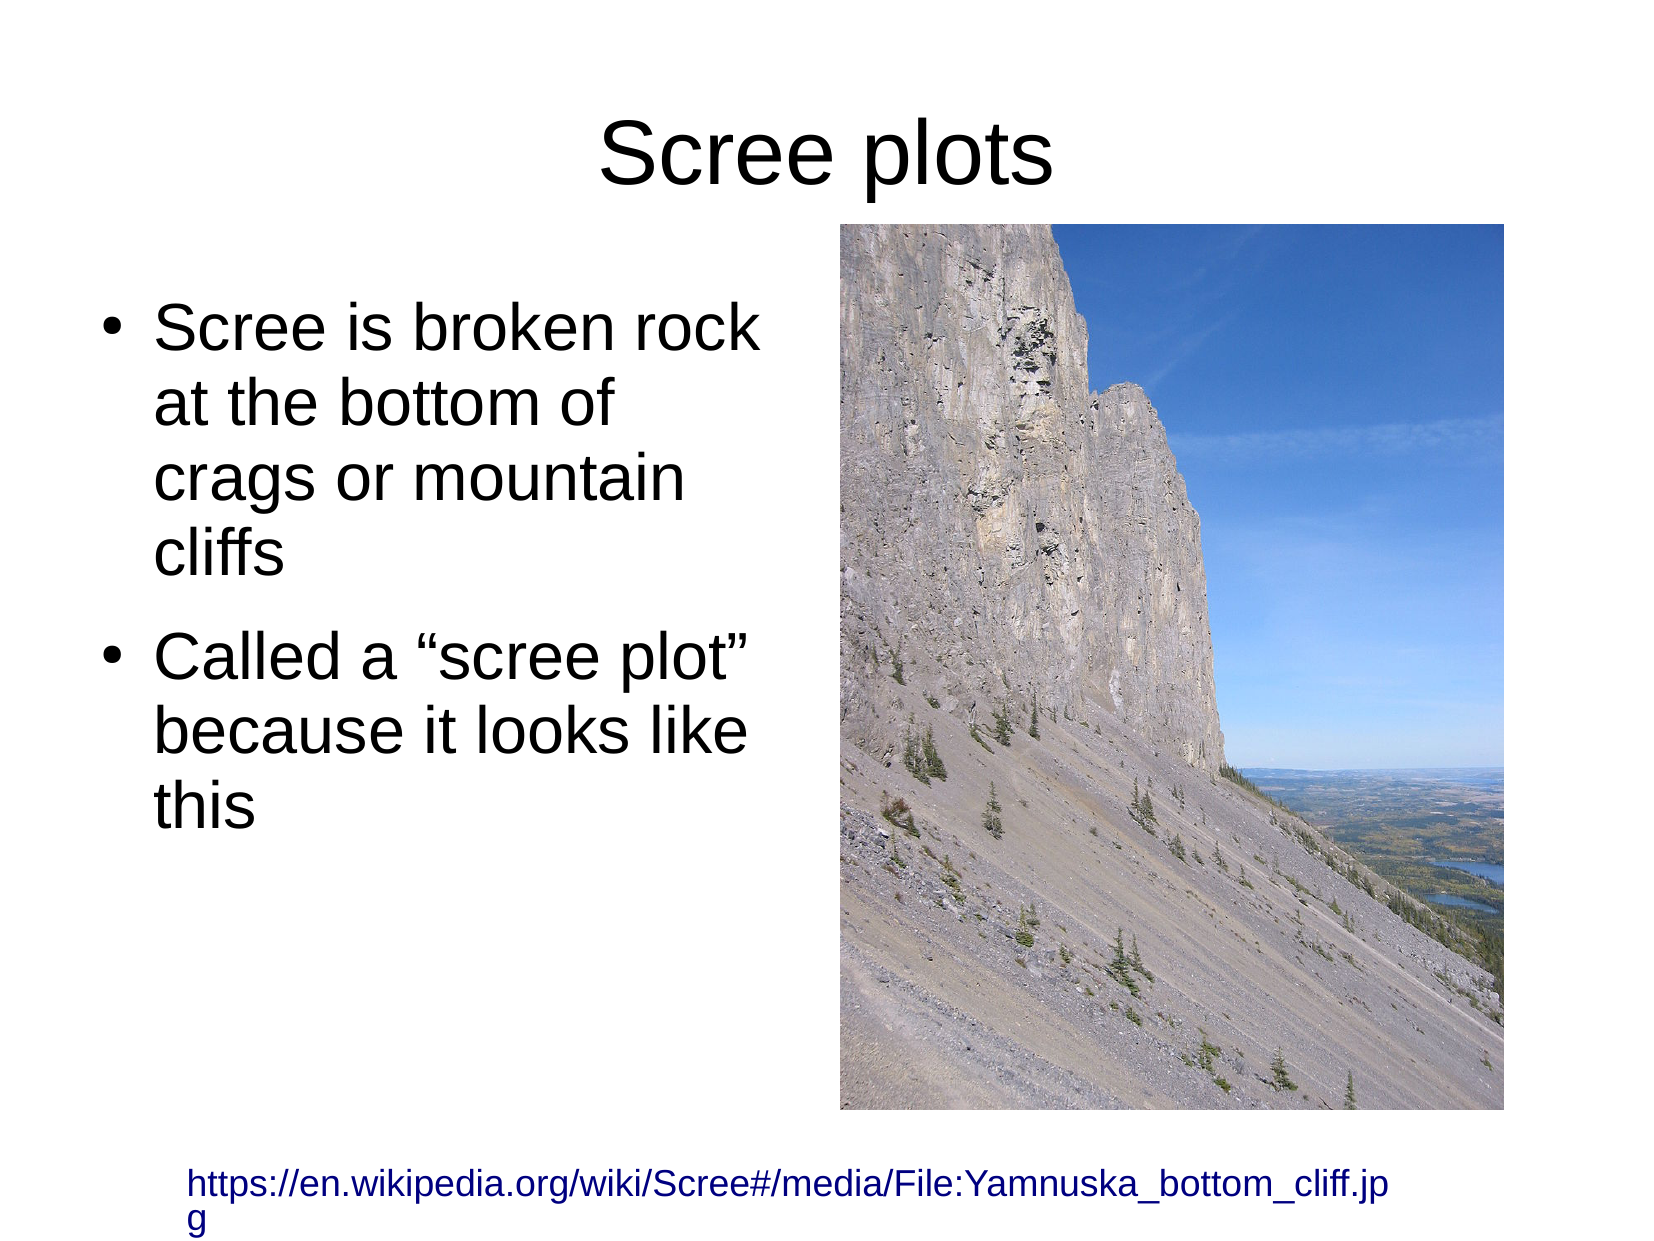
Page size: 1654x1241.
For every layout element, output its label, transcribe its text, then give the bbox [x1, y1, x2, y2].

text_box https://en.wikipedia.org/wiki/Scree#/media/File:Yamnuska_bottom_cliff.jpg [171, 1155, 1426, 1212]
list Scree is broken rock at the bottom of crags or mountain cliffs Called a “scree plot” because it looks like this [82, 290, 766, 1010]
title Scree plots [82, 49, 1571, 257]
picture [840, 224, 1504, 1111]
